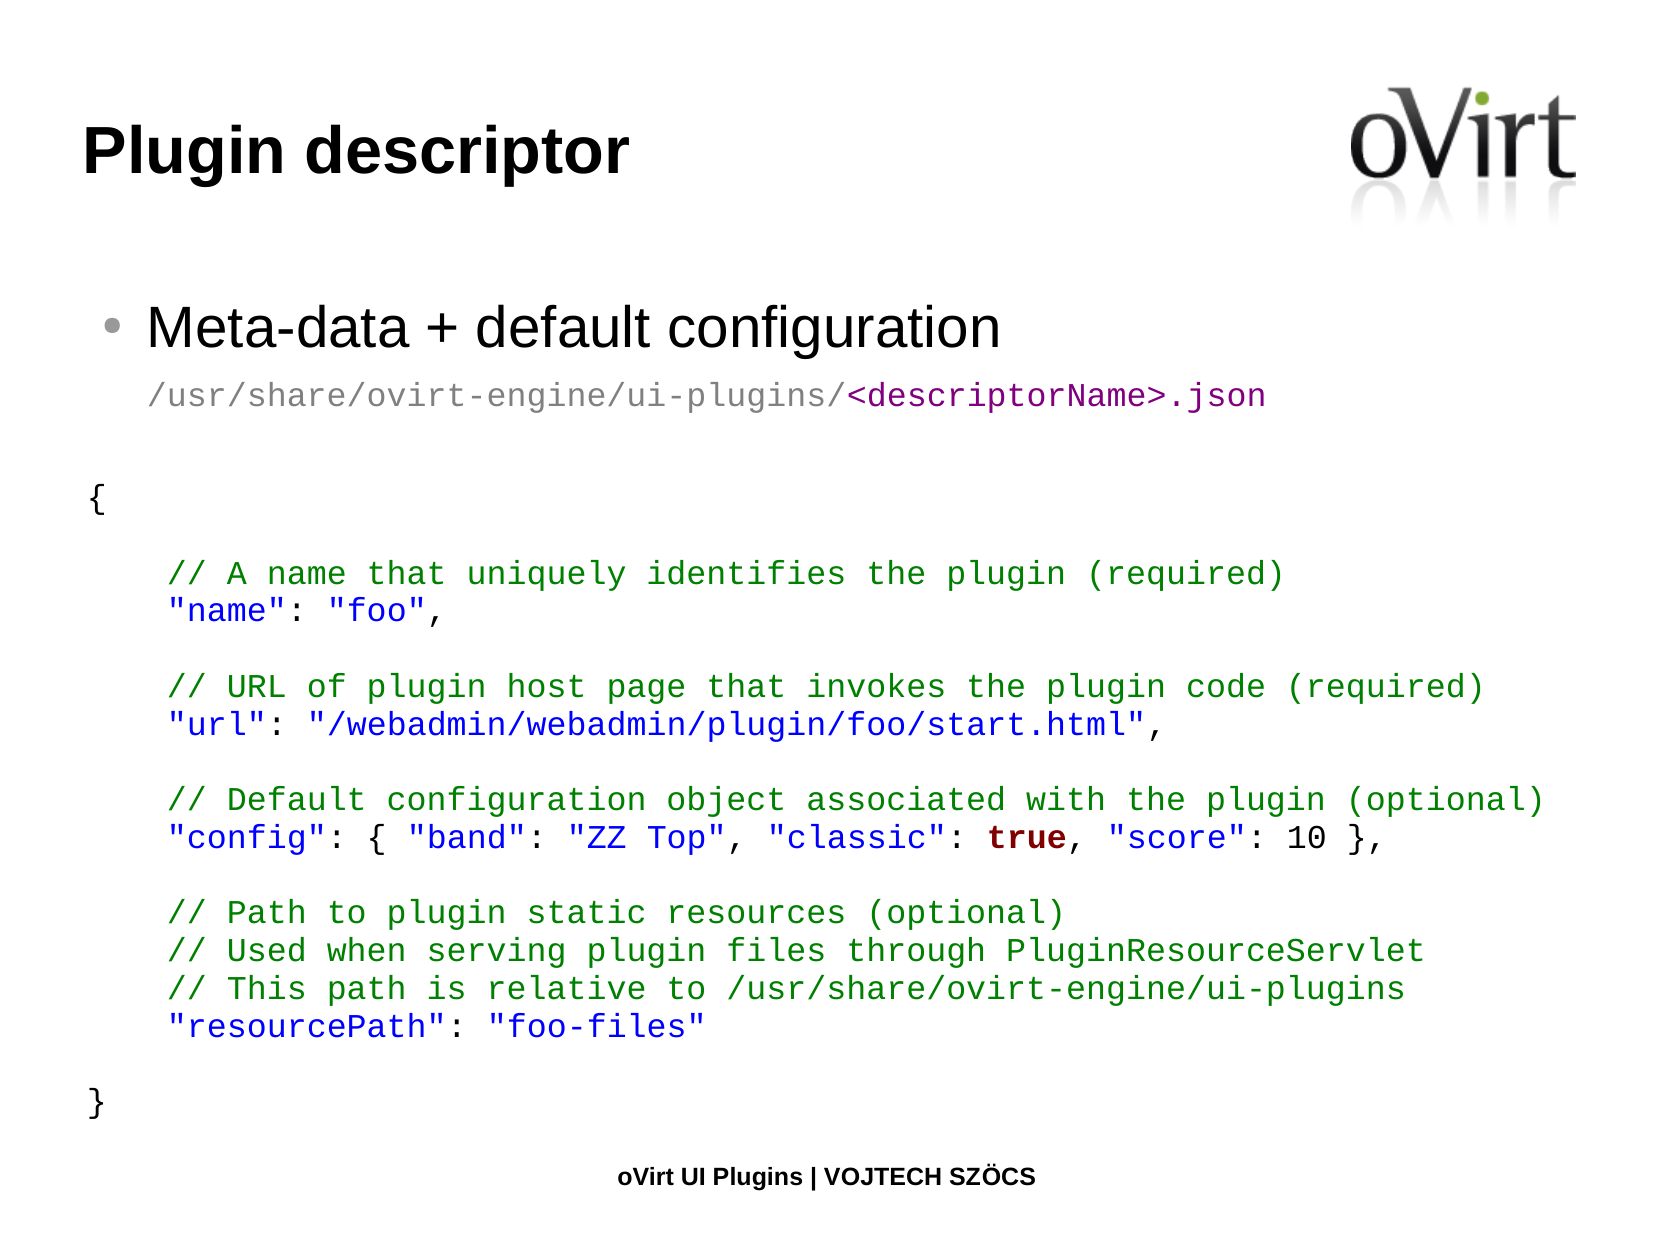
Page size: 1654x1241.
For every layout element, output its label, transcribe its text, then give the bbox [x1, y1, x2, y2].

picture [1351, 79, 1576, 228]
title Plugin descriptor [82, 37, 1303, 226]
list { // A name that uniquely identifies the plugin (required) "name": "foo", // URL of plugin host page that invokes the plugin code (required) "url": "/webadmin/webadmin/plugin/foo/start.html", // Default configuration object associated with the plugin (optional) "config": { "band": "ZZ Top", "classic": true, "score": 10 }, // Path to plugin static resources (optional) // Used when serving plugin files through PluginResourceServlet // This path is relative to /usr/share/ovirt-engine/ui-plugins "resourcePath": "foo-files" } [86, 481, 1576, 1123]
list Meta-data + default configuration /usr/share/ovirt-engine/ui-plugins/<descriptorName>.json [86, 262, 1576, 481]
